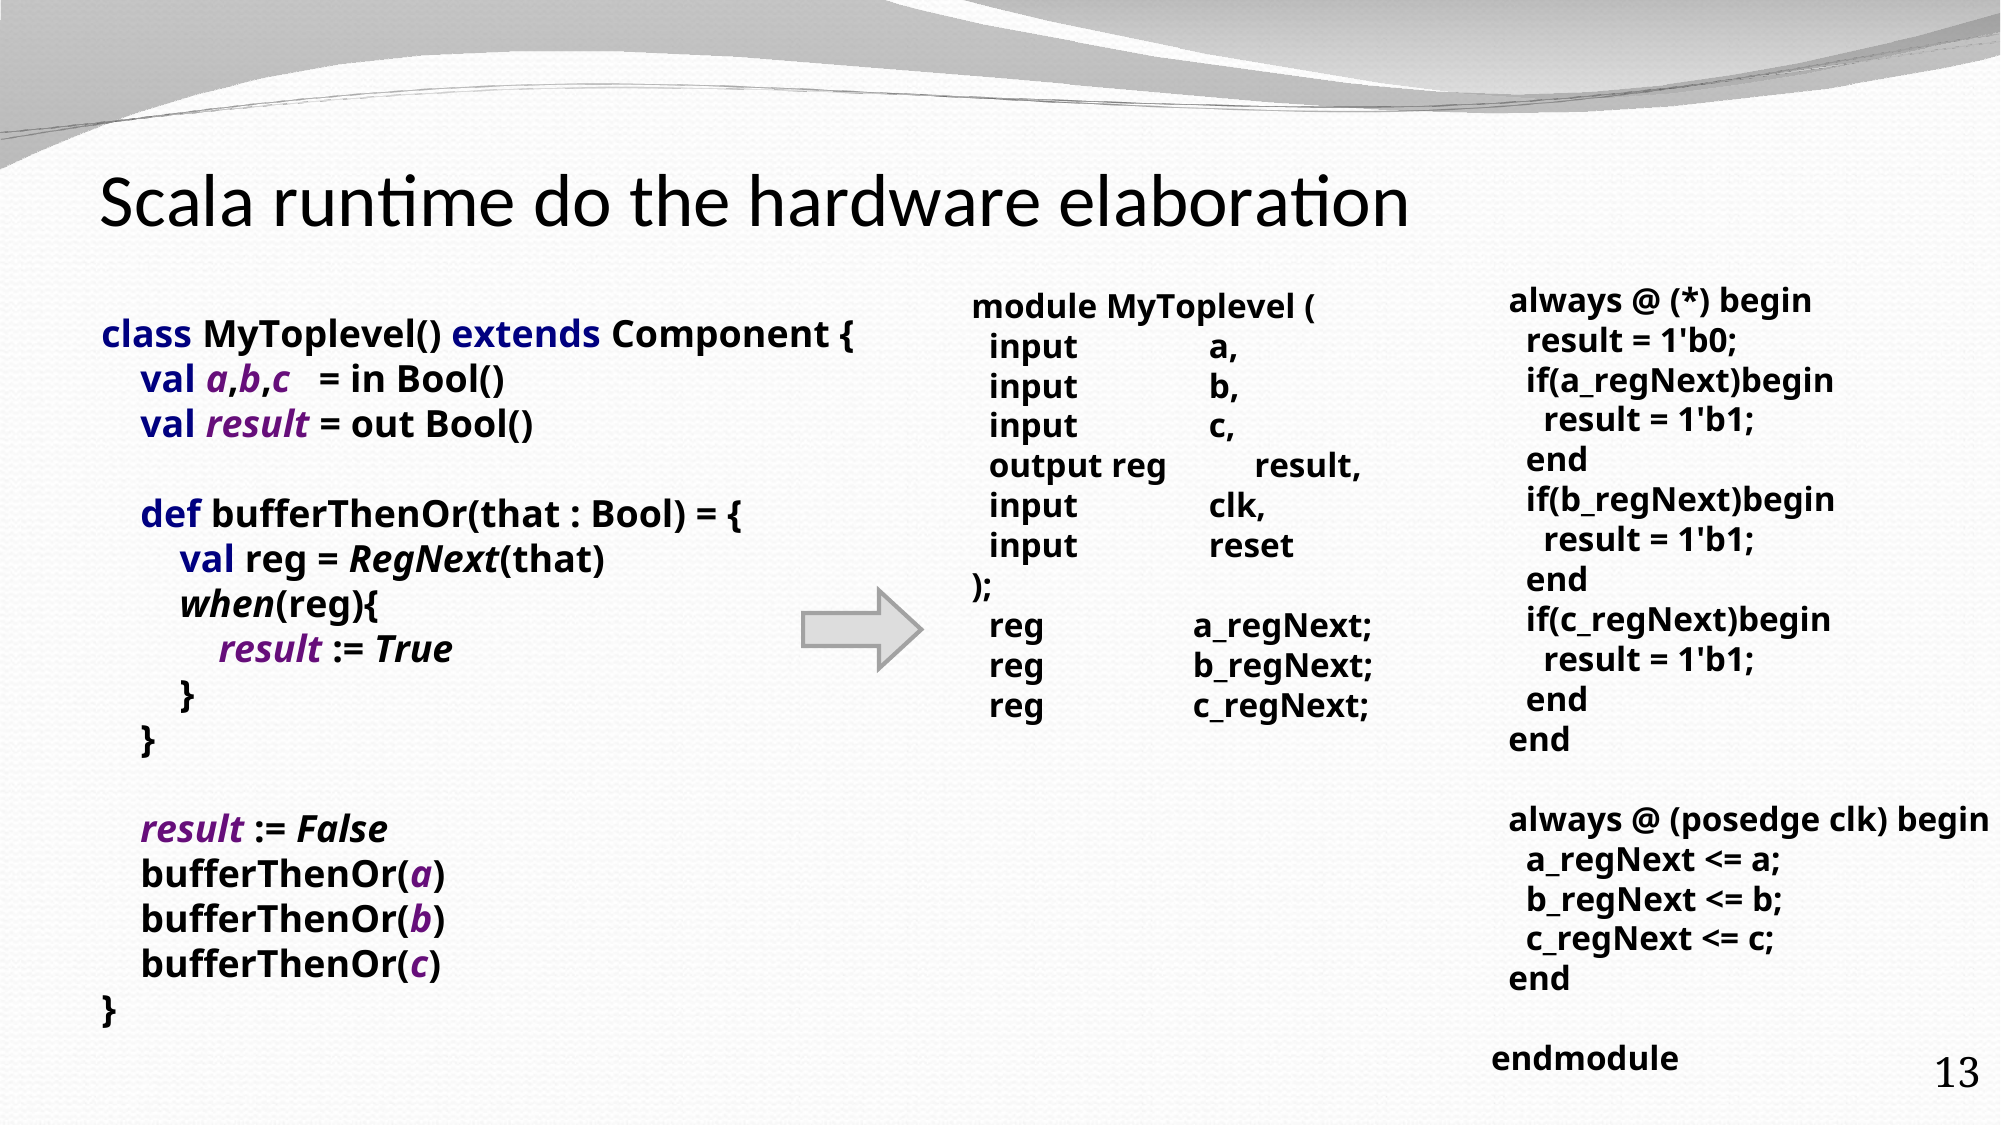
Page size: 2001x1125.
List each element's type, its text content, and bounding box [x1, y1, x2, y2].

picture [0, 0, 2001, 1125]
title Scala runtime do the hardware elaboration [99, 54, 1985, 242]
text_box always @ (*) begin result = 1'b0; if(a_regNext)begin result = 1'b1; end if(b_regNext)begin result = 1'b1; end if(c_regNext)begin result = 1'b1; end end always @ (posedge clk) begin a_regNext <= a; b_regNext <= b; c_regNext <= c; end endmodule [1476, 271, 2001, 1125]
text_box module MyToplevel ( input a, input b, input c, output reg result, input clk, input reset ); reg a_regNext; reg b_regNext; reg c_regNext; [956, 277, 1476, 1125]
text_box class MyToplevel() extends Component { val a,b,c = in Bool() val result = out Bool() def bufferThenOr(that : Bool) = { val reg = RegNext(that) when(reg){ result := True } } result := False bufferThenOr(a) bufferThenOr(b) bufferThenOr(c) } [86, 302, 945, 1099]
